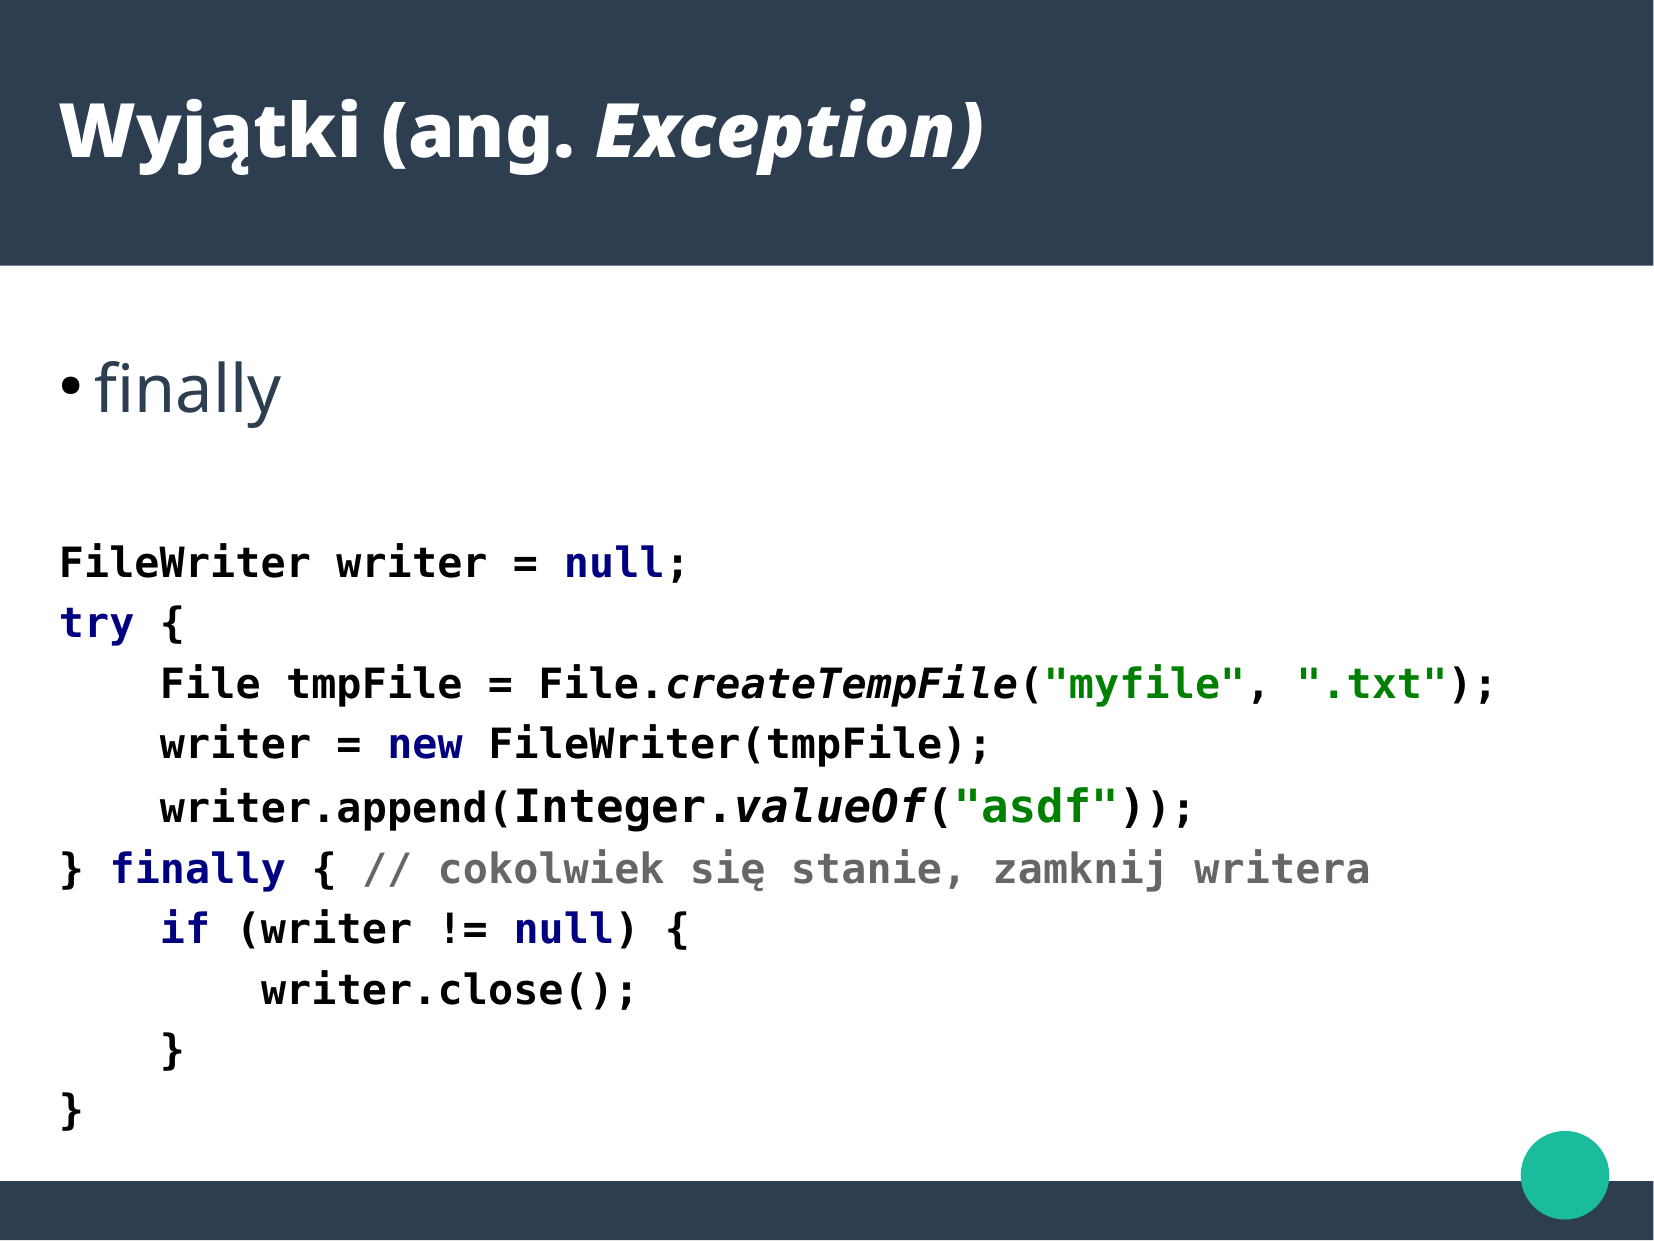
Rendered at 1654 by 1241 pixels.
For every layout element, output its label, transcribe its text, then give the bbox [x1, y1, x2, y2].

subtitle finally FileWriter writer = null; try { File tmpFile = File.createTempFile("myfile", ".txt"); writer = new FileWriter(tmpFile); writer.append(Integer.valueOf("asdf")); } finally { // cokolwiek się stanie, zamknij writera if (writer != null) { writer.close(); } } [59, 324, 1595, 1152]
title Wyjątki (ang. Exception) [59, 24, 1595, 232]
